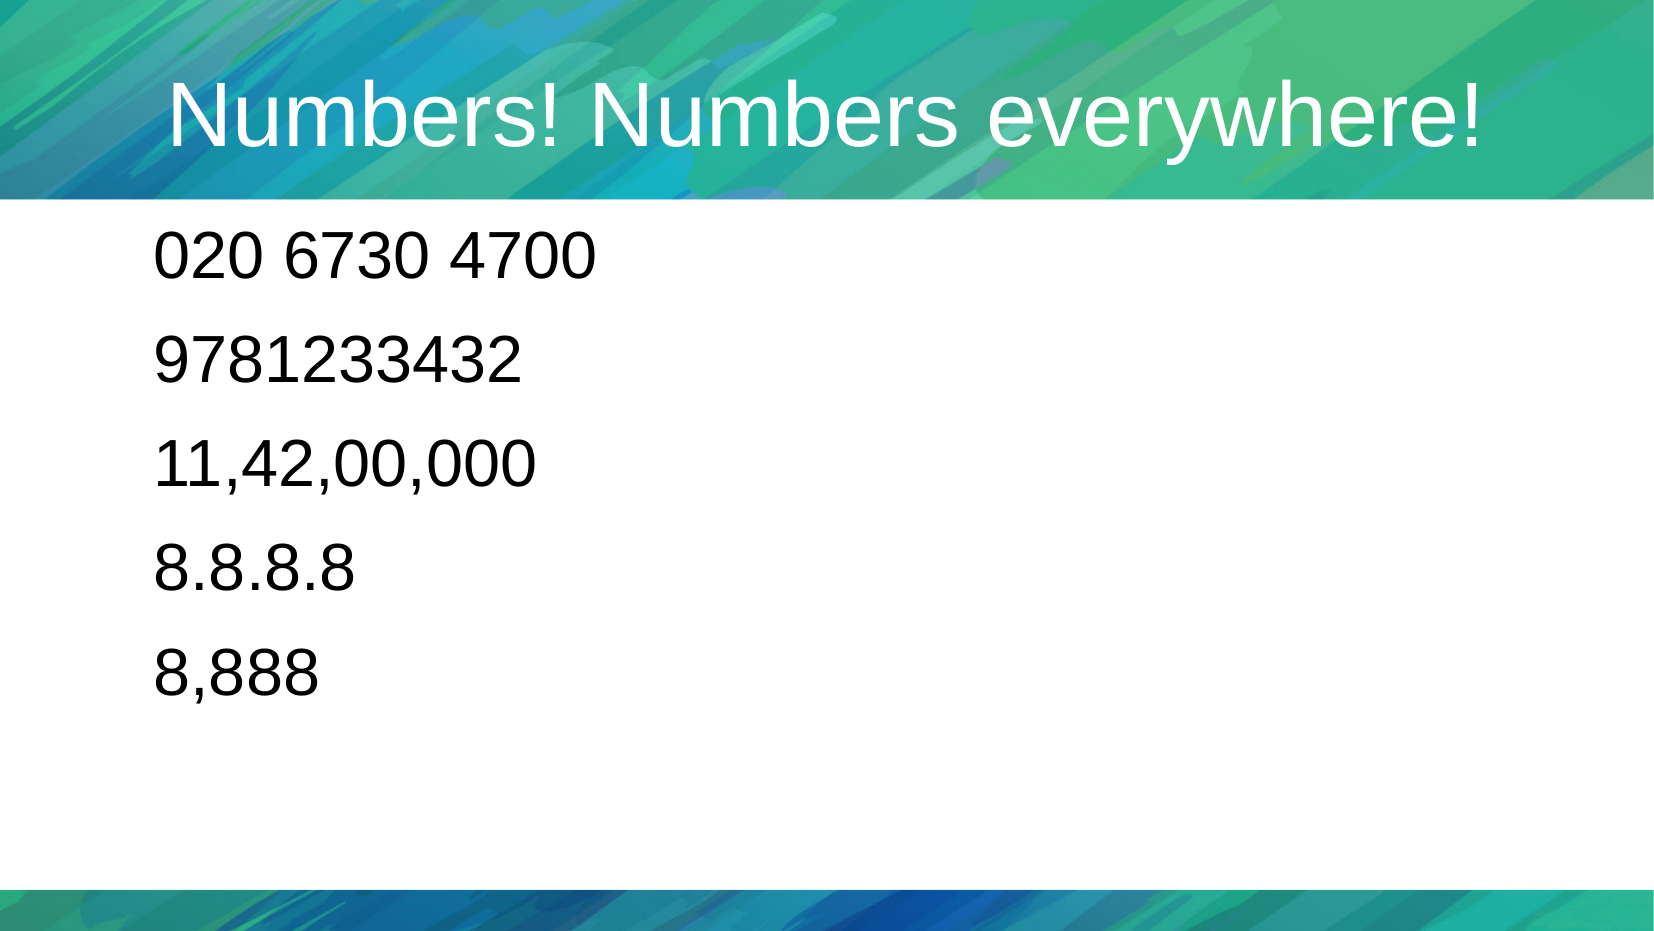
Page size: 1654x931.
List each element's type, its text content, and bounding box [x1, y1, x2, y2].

picture [0, 0, 1654, 931]
title Numbers! Numbers everywhere! [82, 37, 1571, 193]
list 020 6730 4700 9781233432 11,42,00,000 8.8.8.8 8,888 [82, 217, 1571, 757]
